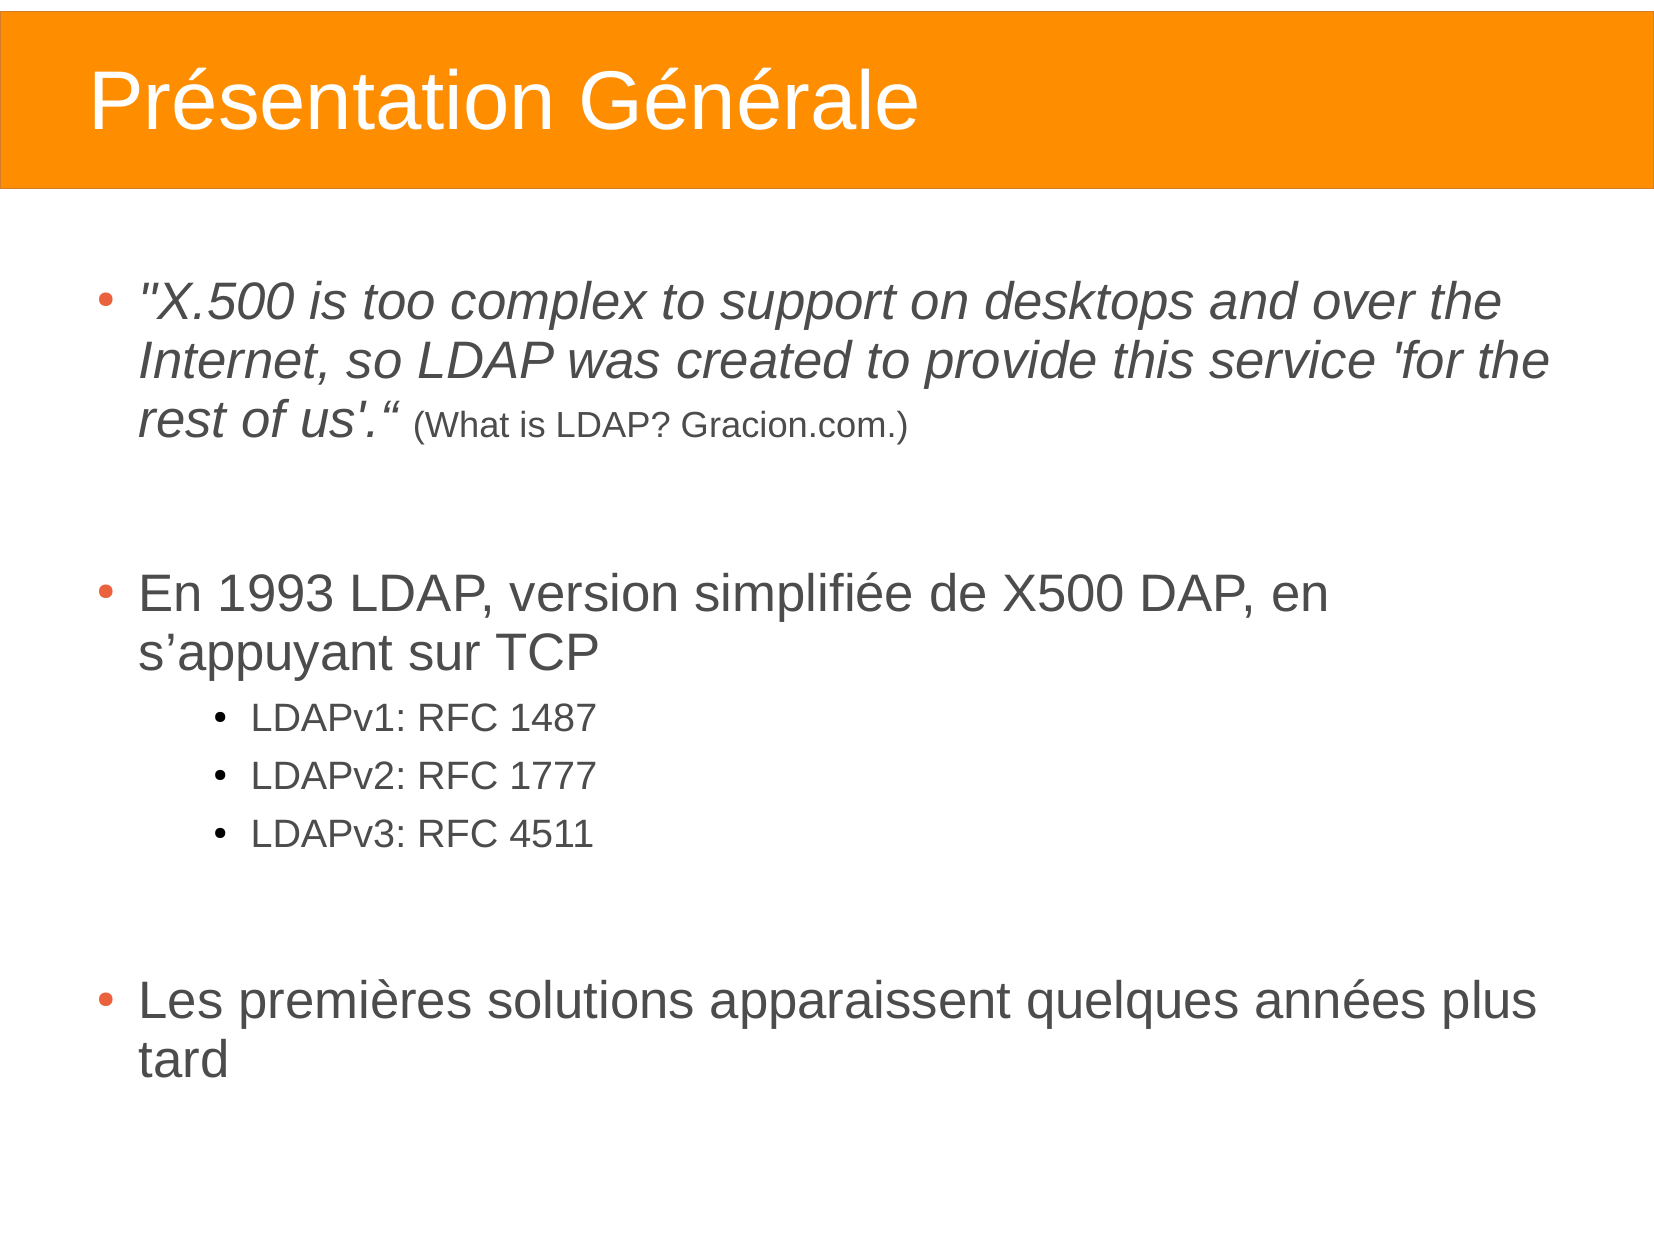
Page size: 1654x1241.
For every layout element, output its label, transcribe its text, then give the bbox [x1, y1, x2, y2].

list "X.500 is too complex to support on desktops and over the Internet, so LDAP was created to provide this service 'for the rest of us'.“ (What is LDAP? Gracion.com.) En 1993 LDAP, version simplifiée de X500 DAP, en s’appuyant sur TCP LDAPv1: RFC 1487 LDAPv2: RFC 1777 LDAPv3: RFC 4511 Les premières solutions apparaissent quelques années plus tard [82, 271, 1571, 1099]
title Présentation Générale [0, 11, 1654, 189]
